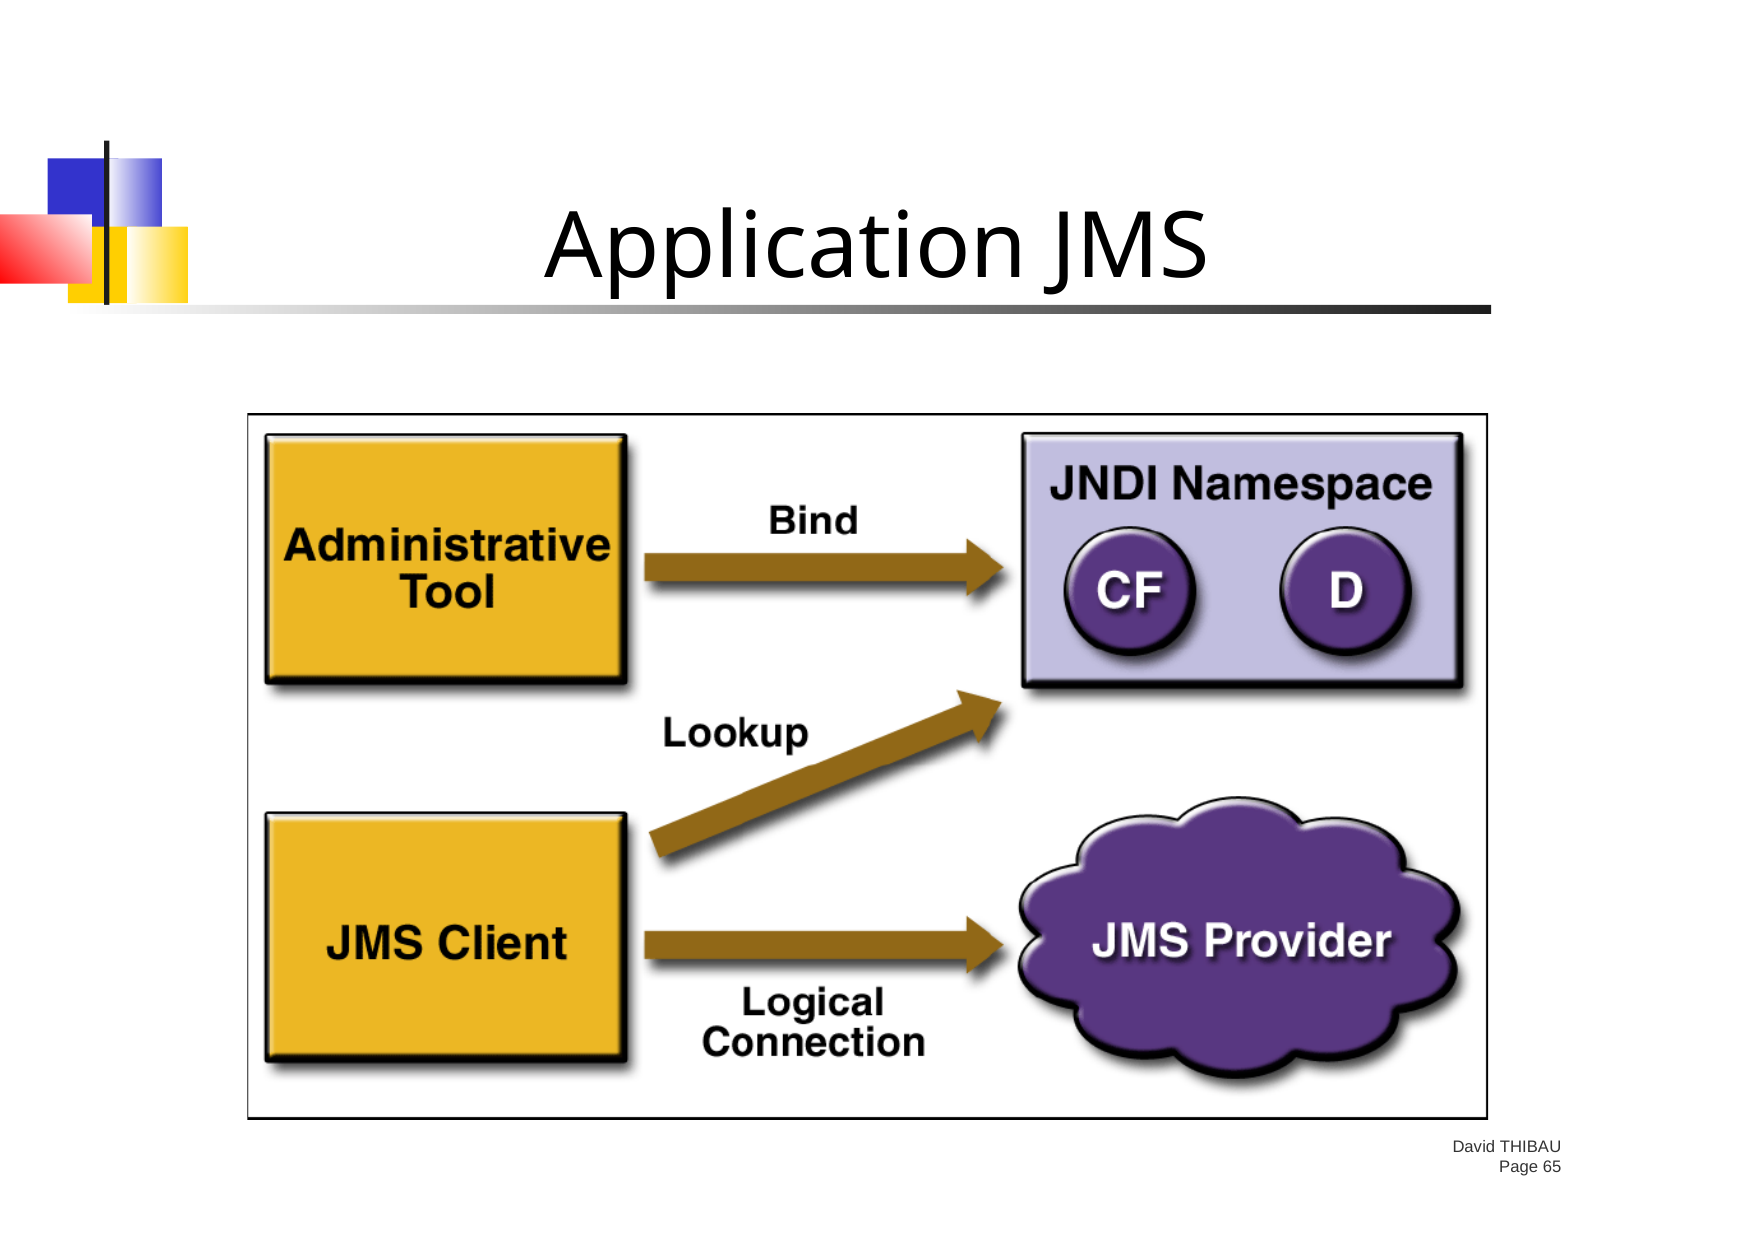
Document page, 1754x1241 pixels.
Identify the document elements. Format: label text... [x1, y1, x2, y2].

picture [247, 413, 1489, 1120]
title Application JMS [179, 141, 1576, 350]
